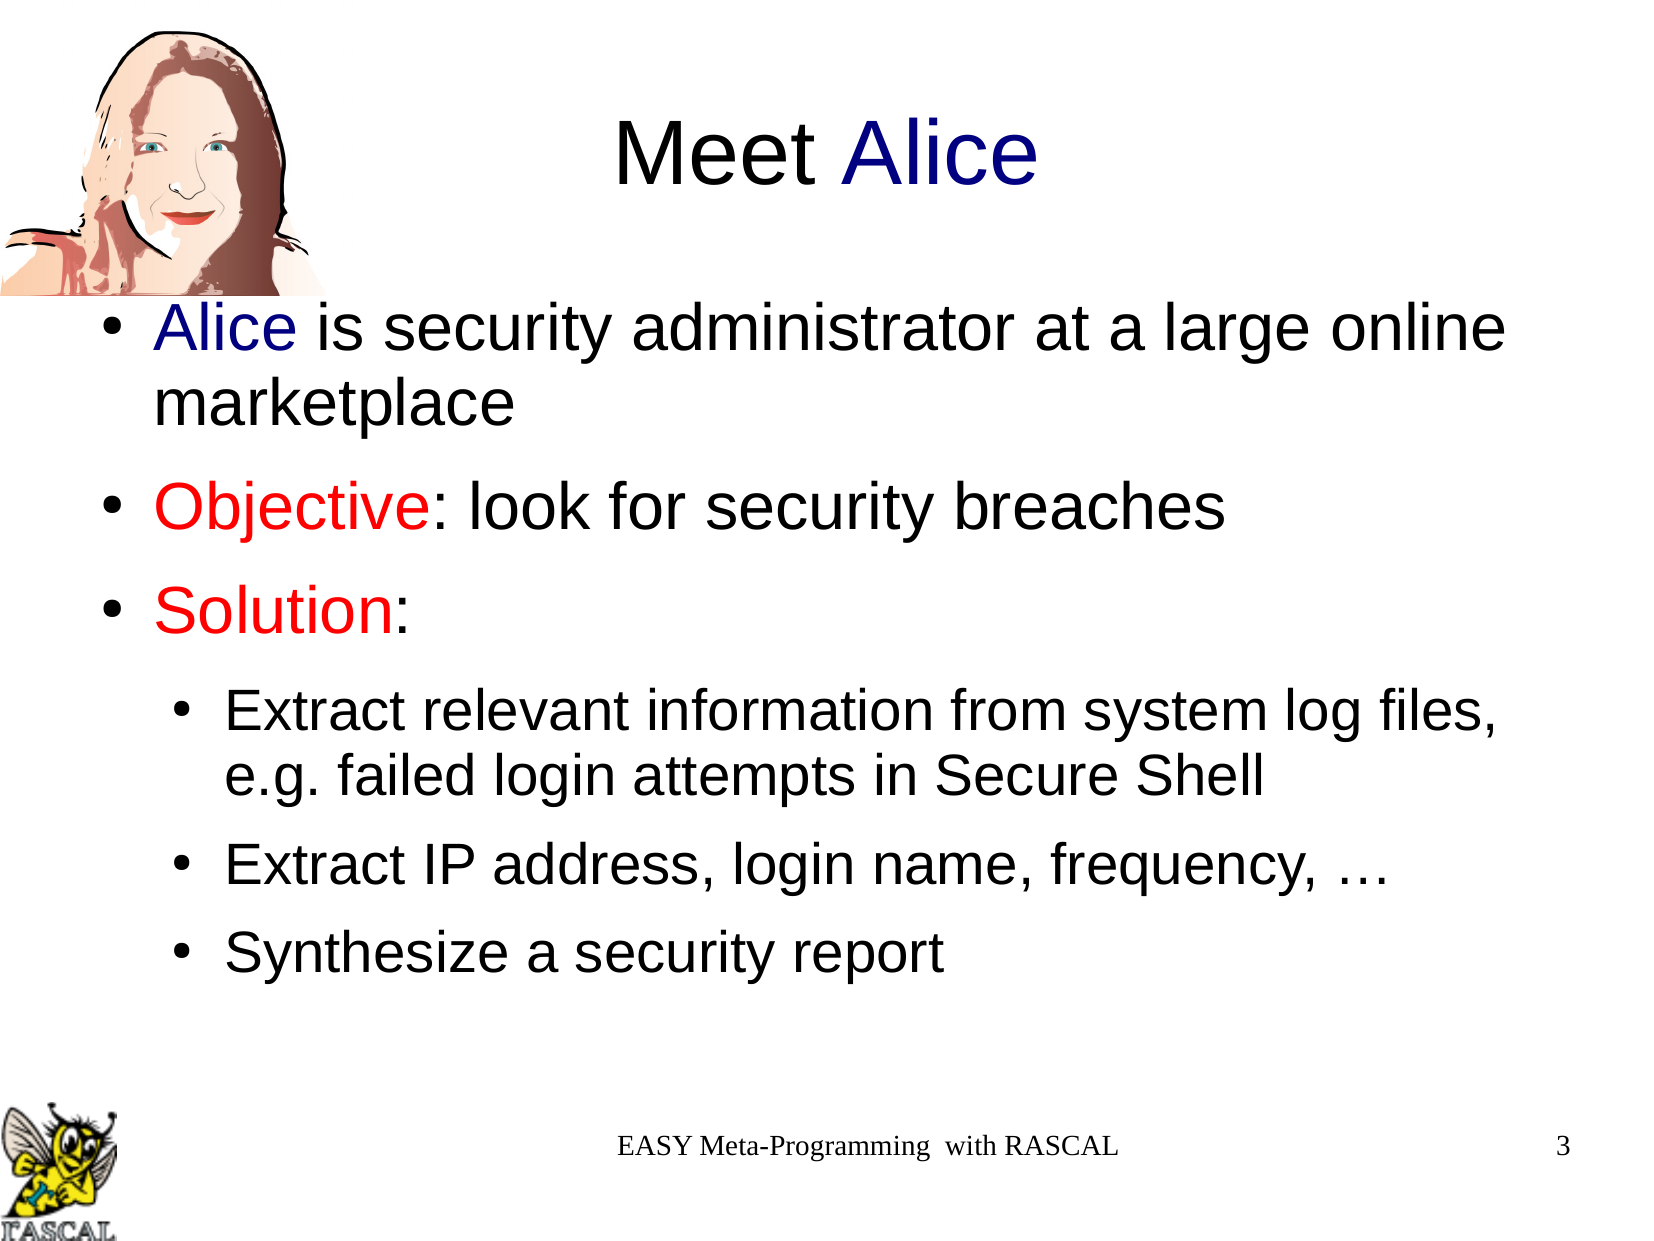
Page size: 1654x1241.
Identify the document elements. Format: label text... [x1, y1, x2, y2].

picture [0, 0, 362, 296]
picture [0, 1102, 117, 1241]
title Meet Alice [362, 49, 1571, 257]
list Alice is security administrator at a large online marketplace Objective: look for security breaches Solution: Extract relevant information from system log files, e.g. failed login attempts in Secure Shell Extract IP address, login name, frequency, … Synthesize a security report [82, 290, 1571, 1109]
